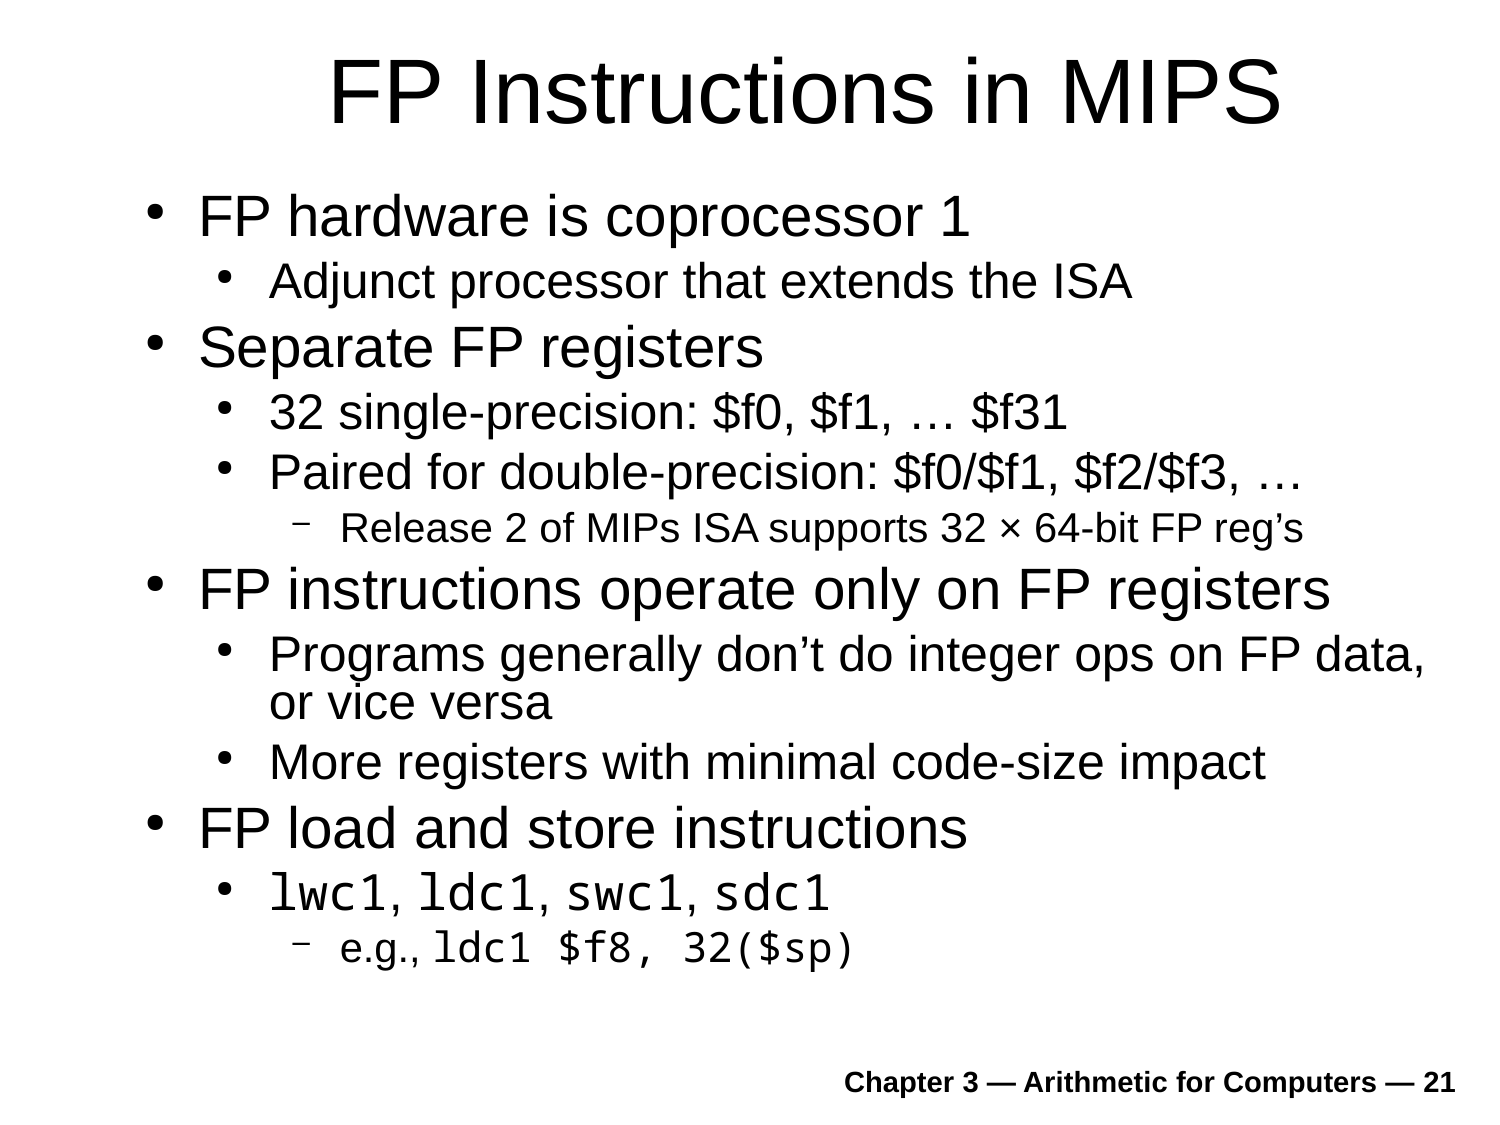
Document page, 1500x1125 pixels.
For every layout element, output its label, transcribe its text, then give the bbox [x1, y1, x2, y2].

list FP hardware is coprocessor 1 Adjunct processor that extends the ISA Separate FP registers 32 single-precision: $f0, $f1, … $f31 Paired for double-precision: $f0/$f1, $f2/$f3, … Release 2 of MIPs ISA supports 32 × 64-bit FP reg’s FP instructions operate only on FP registers Programs generally don’t do integer ops on FP data, or vice versa More registers with minimal code-size impact FP load and store instructions lwc1, ldc1, swc1, sdc1 e.g., ldc1 $f8, 32($sp) [112, 184, 1469, 1024]
text_box Chapter 3 — Arithmetic for Computers — <number> [277, 1046, 1471, 1106]
title FP Instructions in MIPS [112, 23, 1468, 149]
